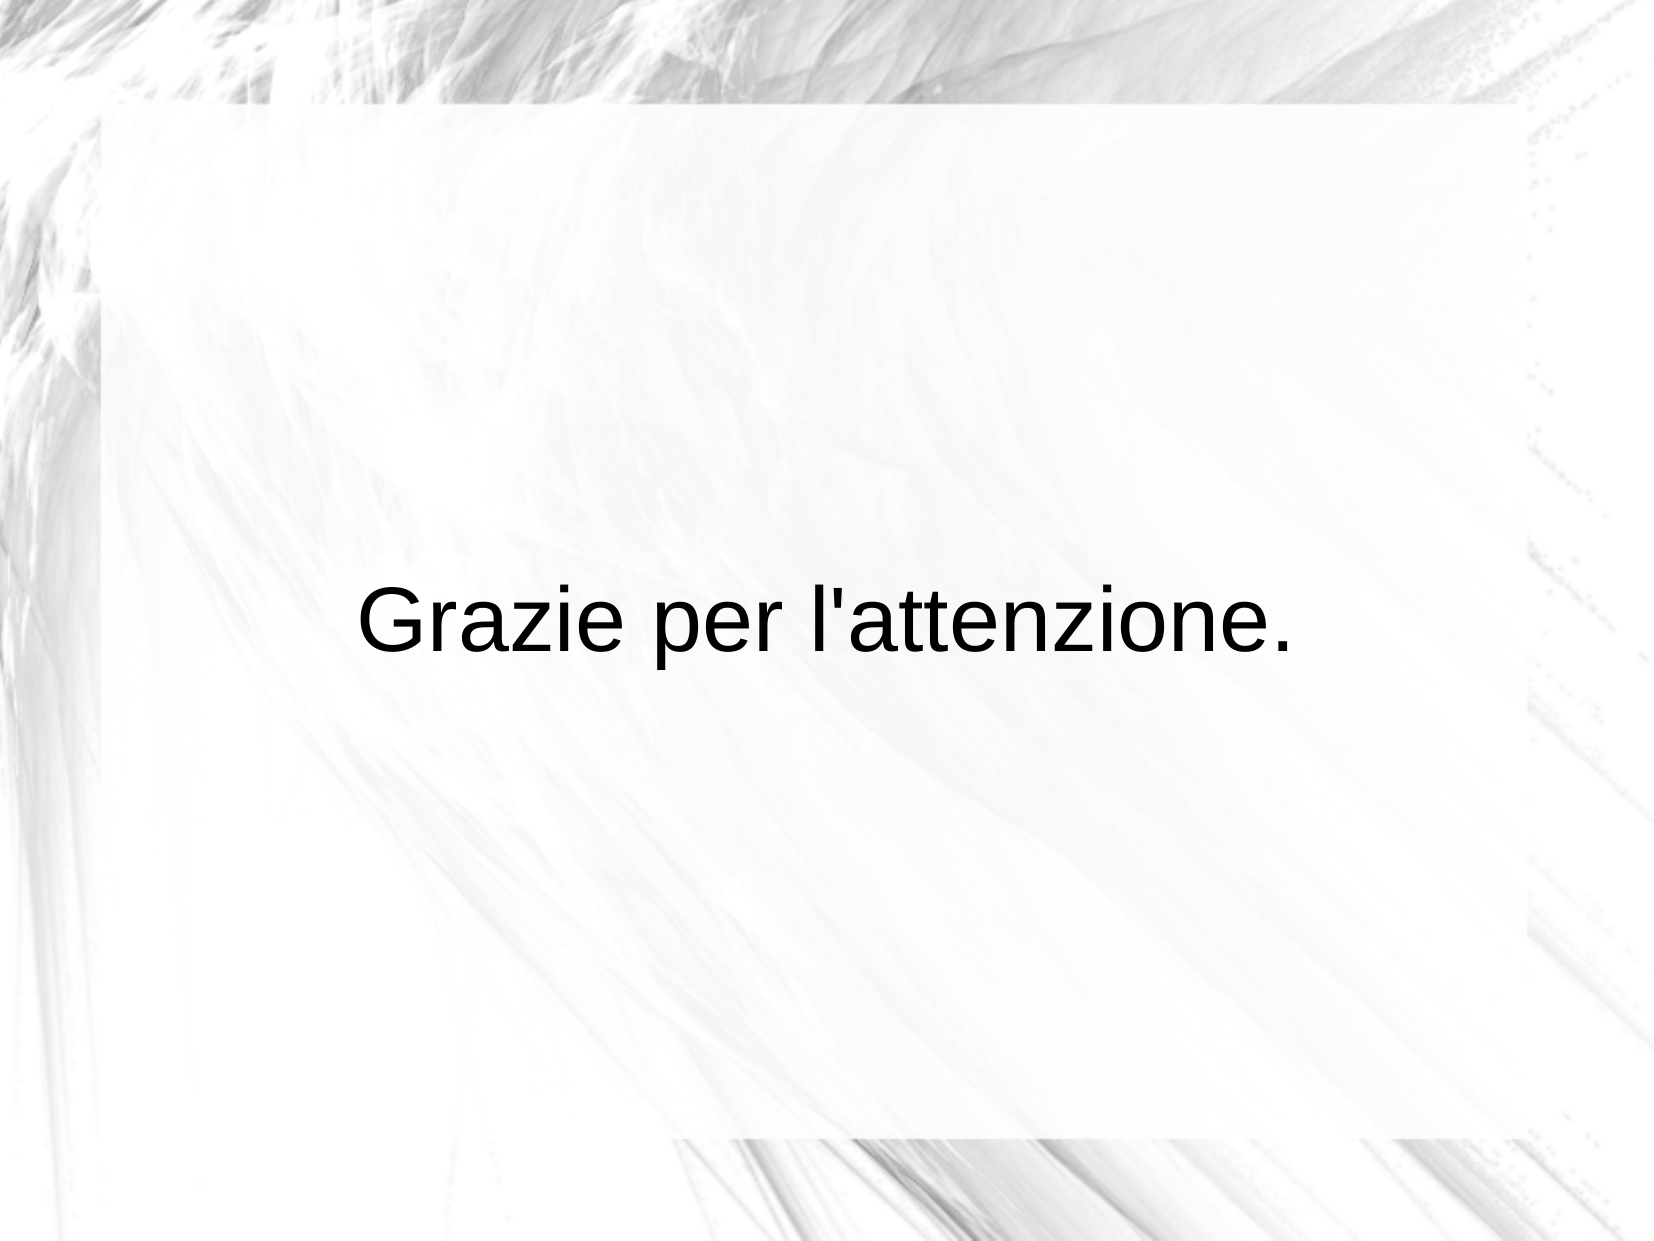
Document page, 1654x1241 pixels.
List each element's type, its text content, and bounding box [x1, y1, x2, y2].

picture [0, 0, 1654, 1241]
title Grazie per l'attenzione. [132, 536, 1521, 705]
